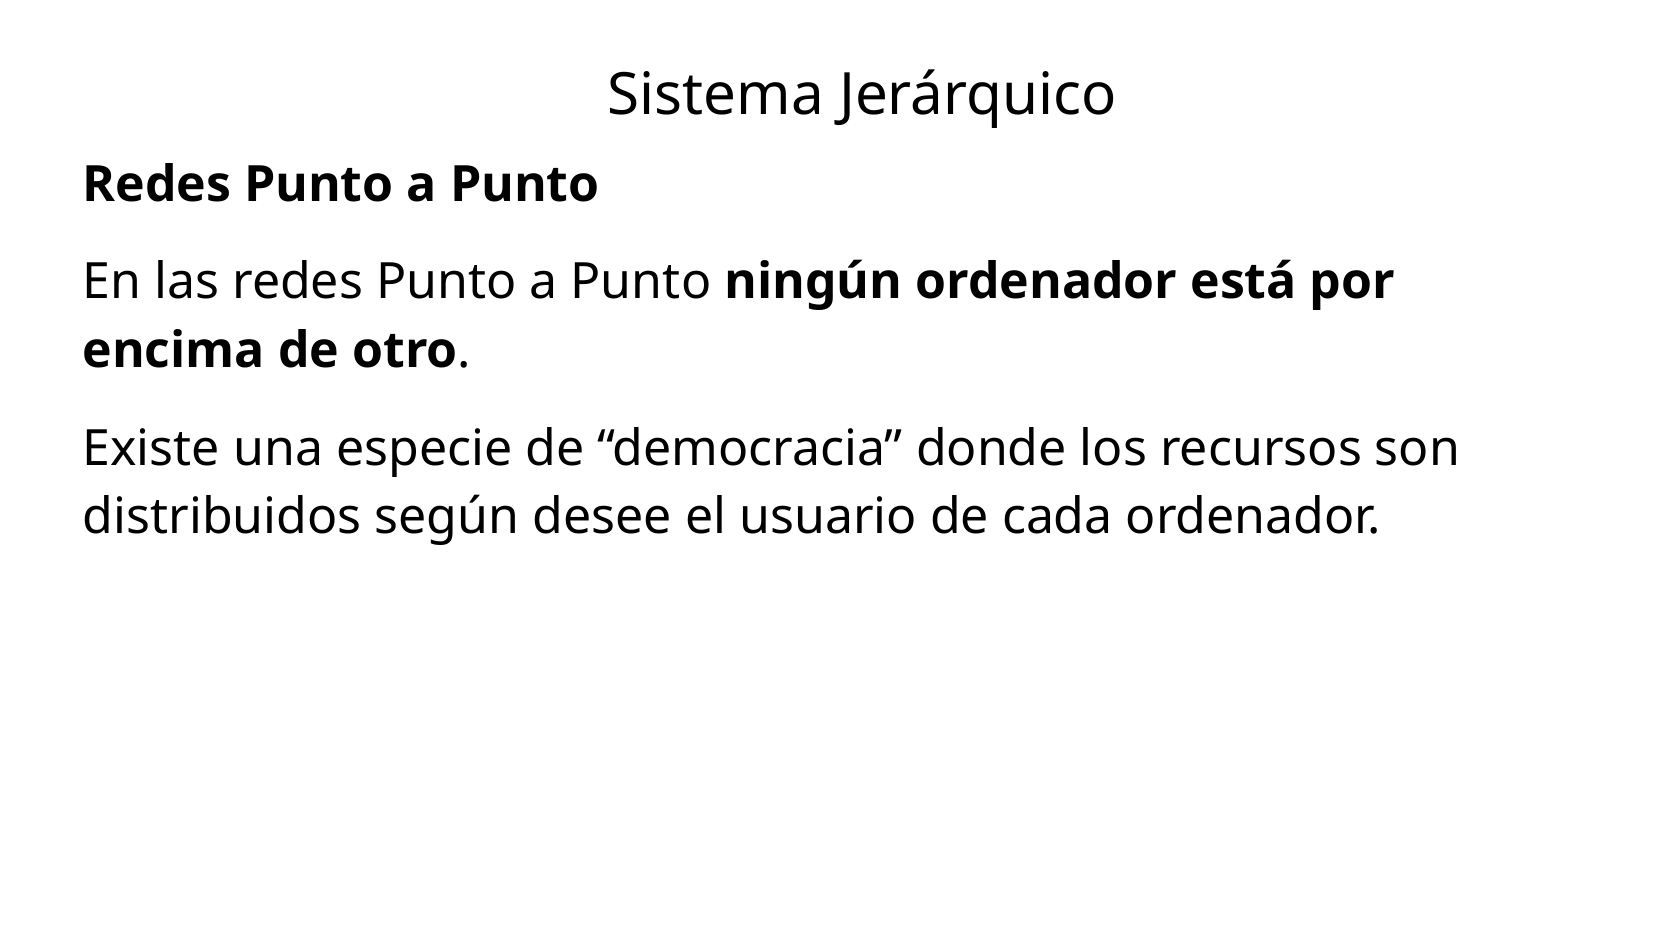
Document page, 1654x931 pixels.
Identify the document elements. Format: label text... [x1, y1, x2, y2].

list Redes Punto a Punto En las redes Punto a Punto ningún ordenador está por encima de otro. Existe una especie de “democracia” donde los recursos son distribuidos según desee el usuario de cada ordenador. [82, 148, 1565, 875]
title Sistema Jerárquico [82, 37, 1571, 148]
